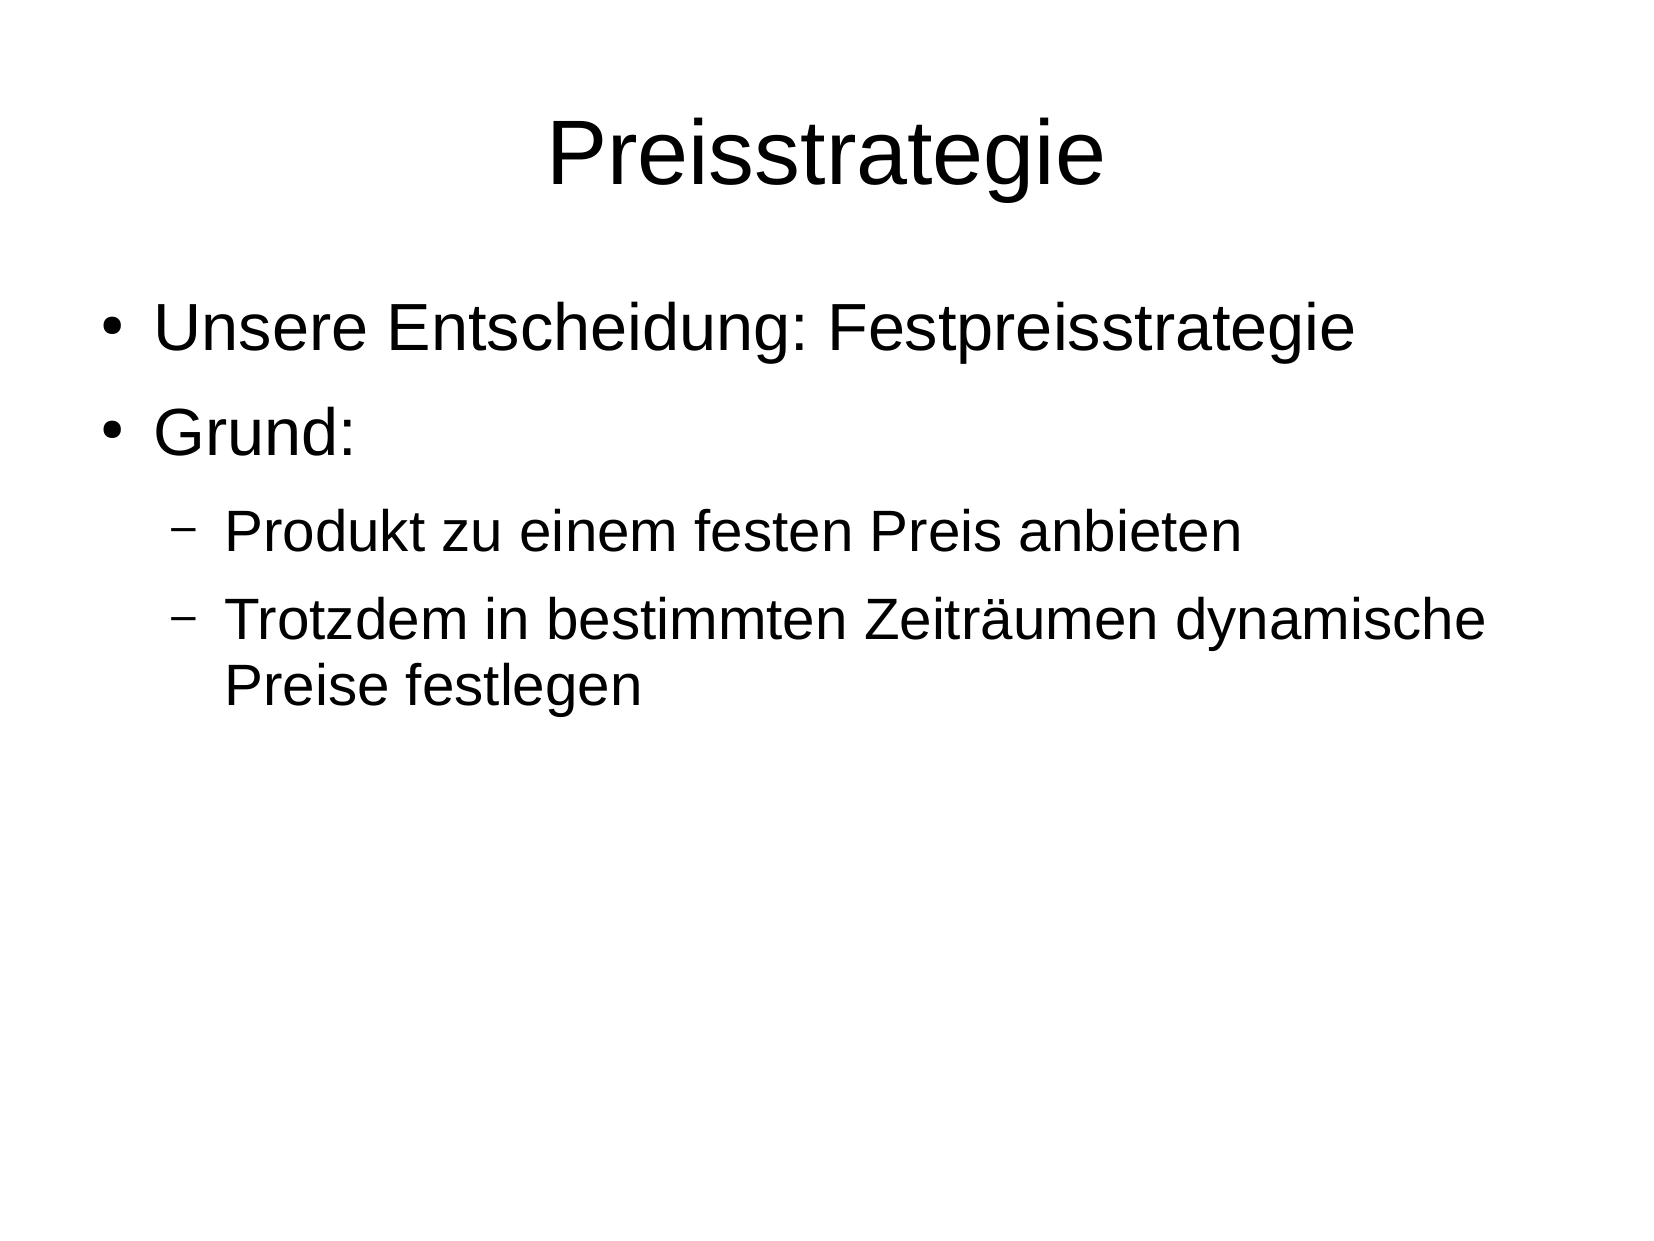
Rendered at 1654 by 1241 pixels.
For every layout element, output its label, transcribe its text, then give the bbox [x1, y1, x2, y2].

list Unsere Entscheidung: Festpreisstrategie Grund: Produkt zu einem festen Preis anbieten Trotzdem in bestimmten Zeiträumen dynamische Preise festlegen [82, 290, 1571, 1109]
title Preisstrategie [82, 49, 1571, 257]
